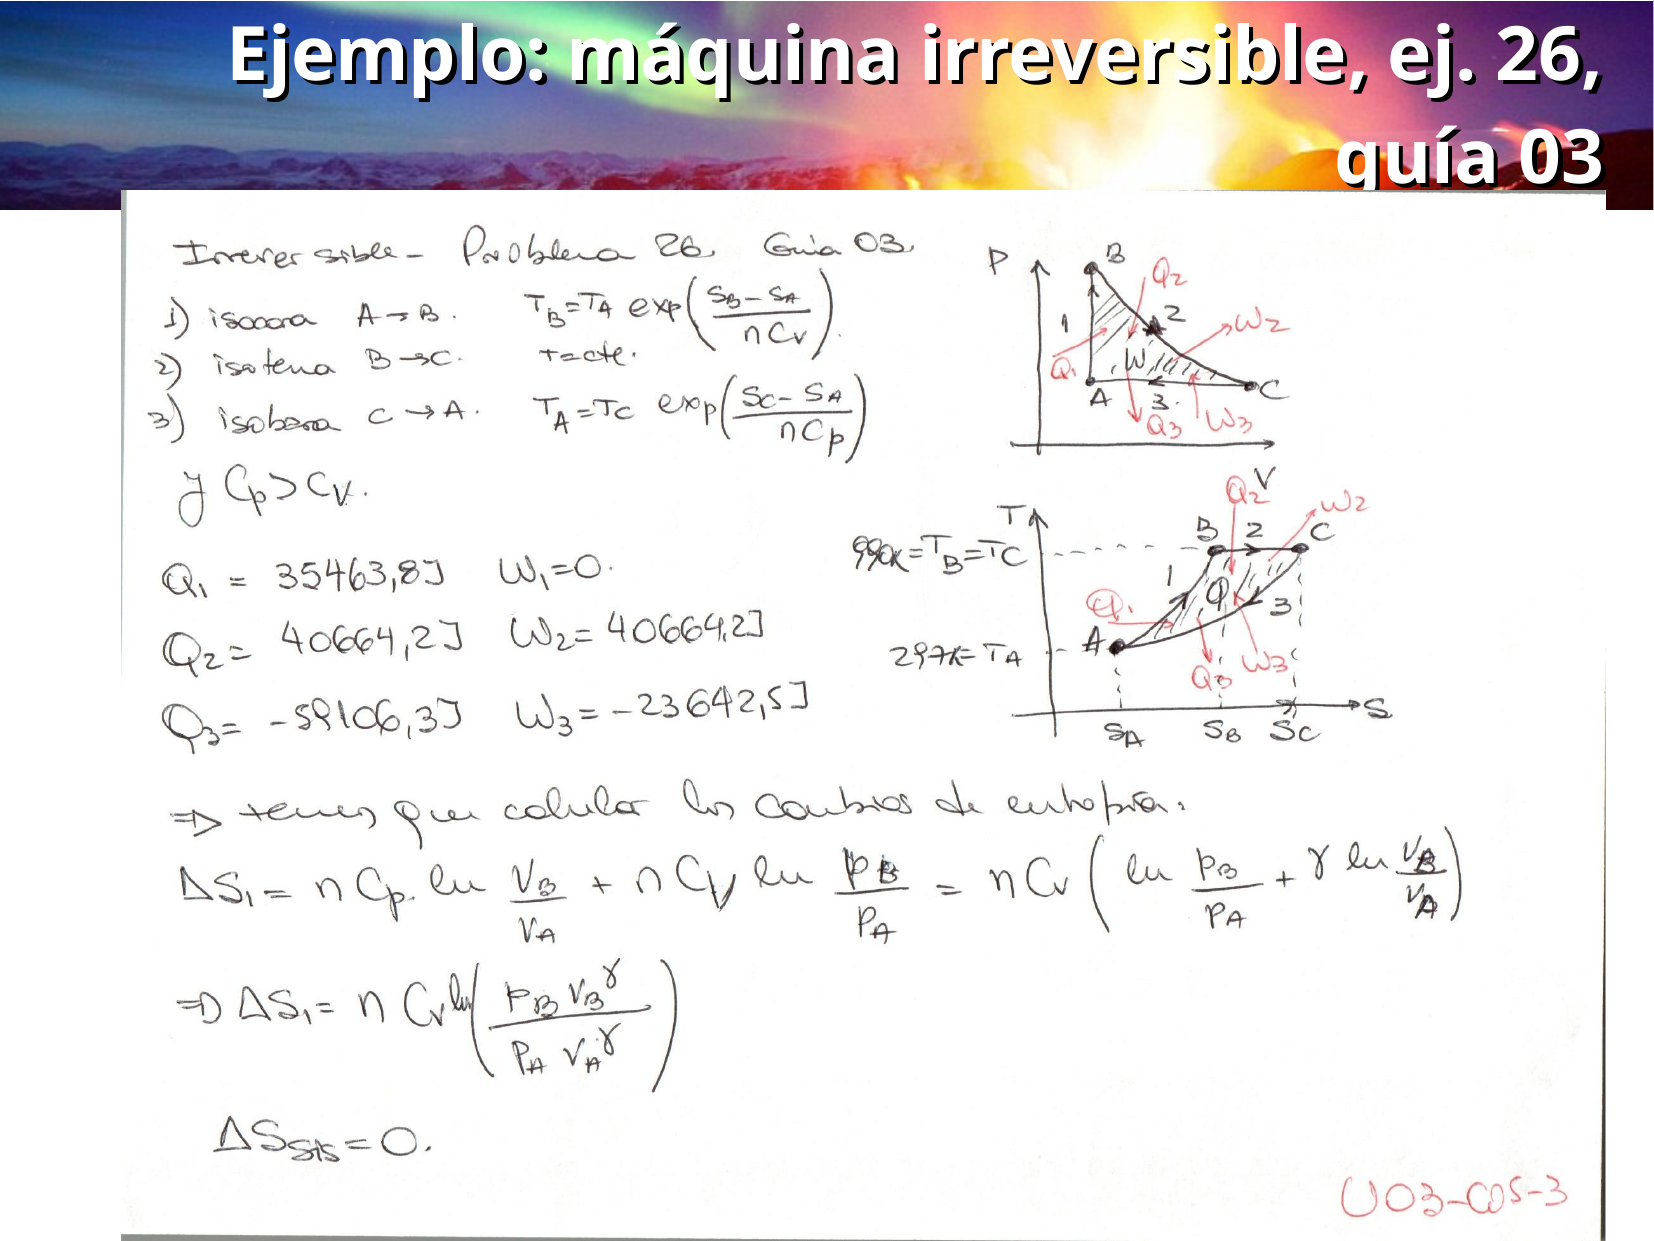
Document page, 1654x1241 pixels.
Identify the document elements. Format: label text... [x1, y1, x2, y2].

picture [0, 1, 1654, 1241]
title Ejemplo: máquina irreversible, ej. 26, guía 03 [45, 15, 1606, 191]
